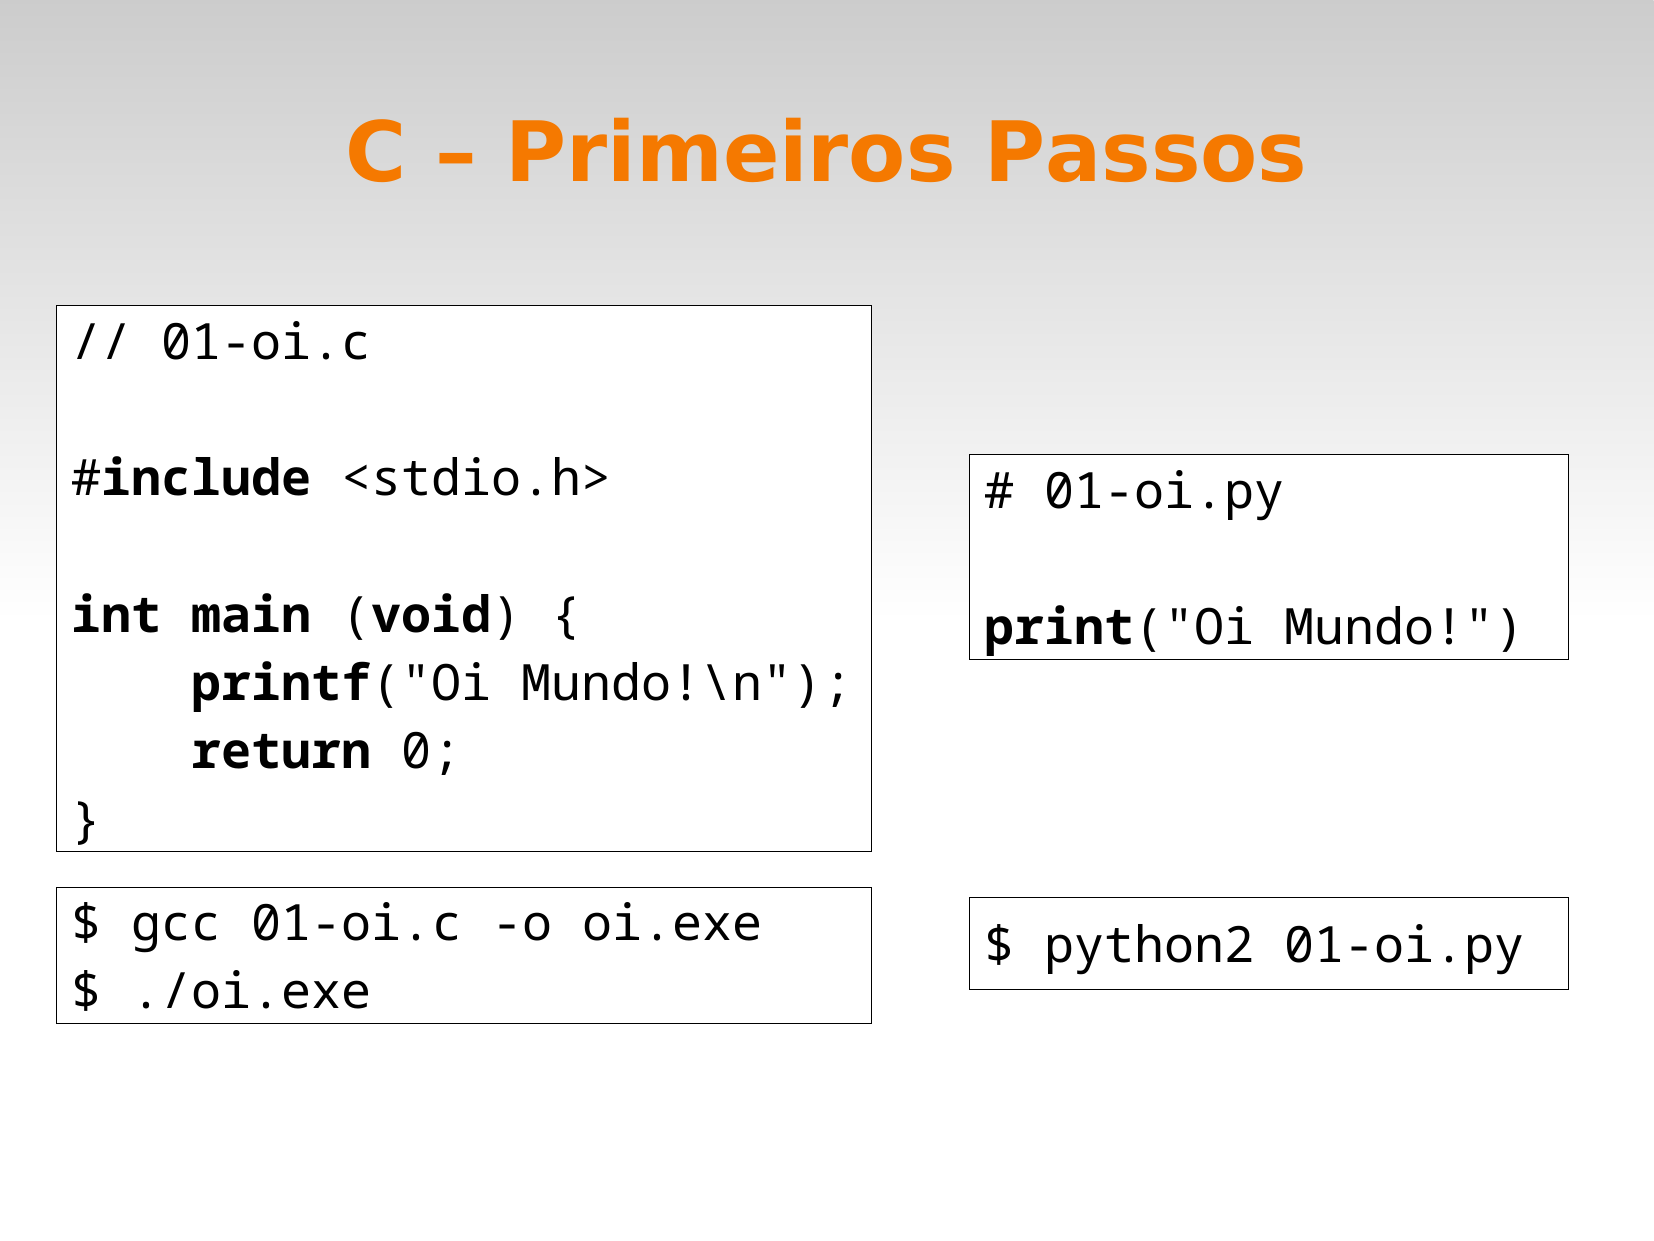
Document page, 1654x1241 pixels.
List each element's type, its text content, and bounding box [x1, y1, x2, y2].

text_box # 01-oi.py print("Oi Mundo!") [969, 469, 1569, 645]
text_box // 01-oi.c #include <stdio.h> int main (void) { printf("Oi Mundo!\n"); return 0; } [56, 345, 872, 812]
title C – Primeiros Passos [82, 49, 1571, 257]
text_box $ gcc 01-oi.c -o oi.exe $ ./oi.exe [56, 897, 872, 1014]
text_box $ python2 01-oi.py [969, 897, 1569, 990]
